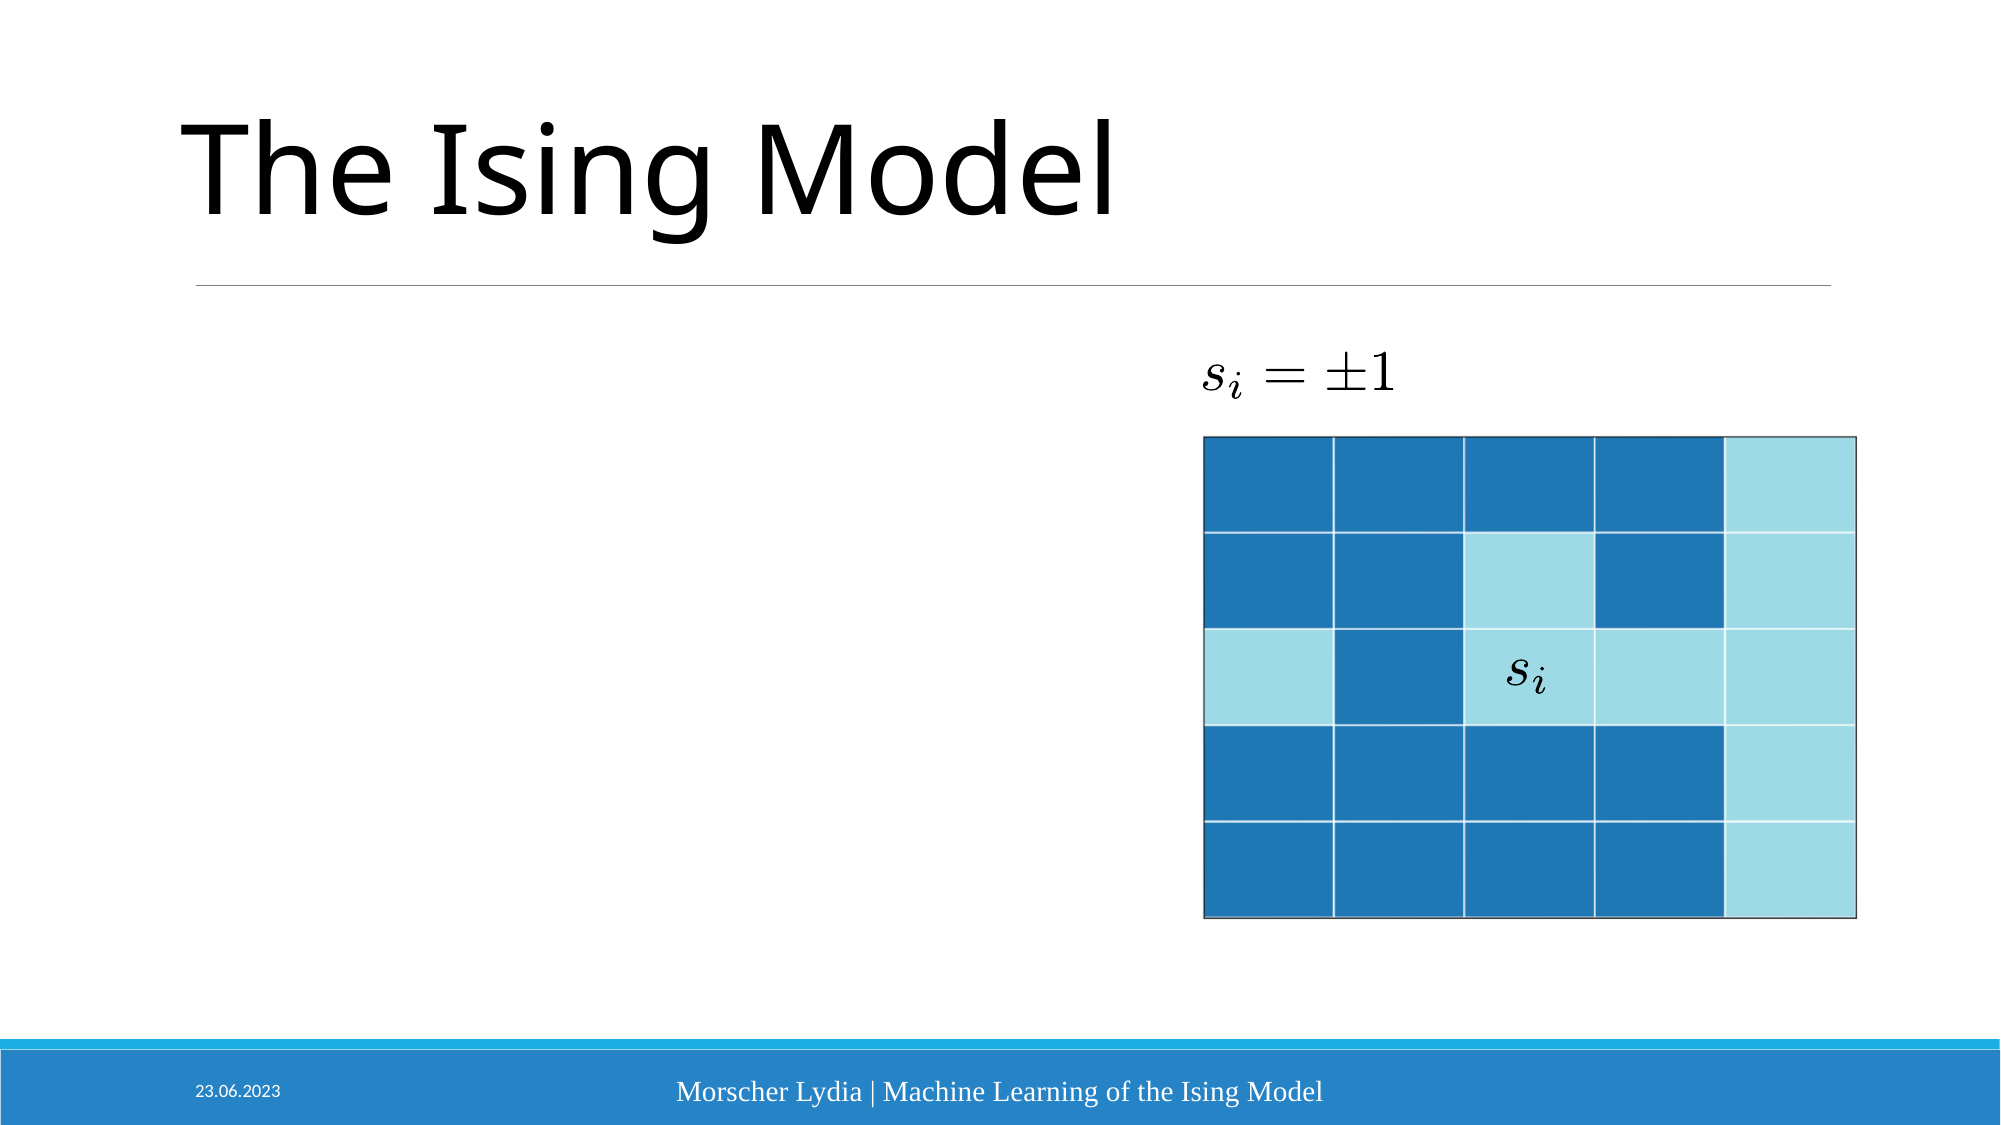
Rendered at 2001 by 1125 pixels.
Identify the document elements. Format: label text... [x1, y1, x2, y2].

text_box [1202, 351, 1394, 399]
title The Ising Model [180, 47, 1831, 285]
picture [1192, 425, 1866, 928]
text_box [1532, 675, 1546, 694]
text_box [1506, 659, 1529, 686]
